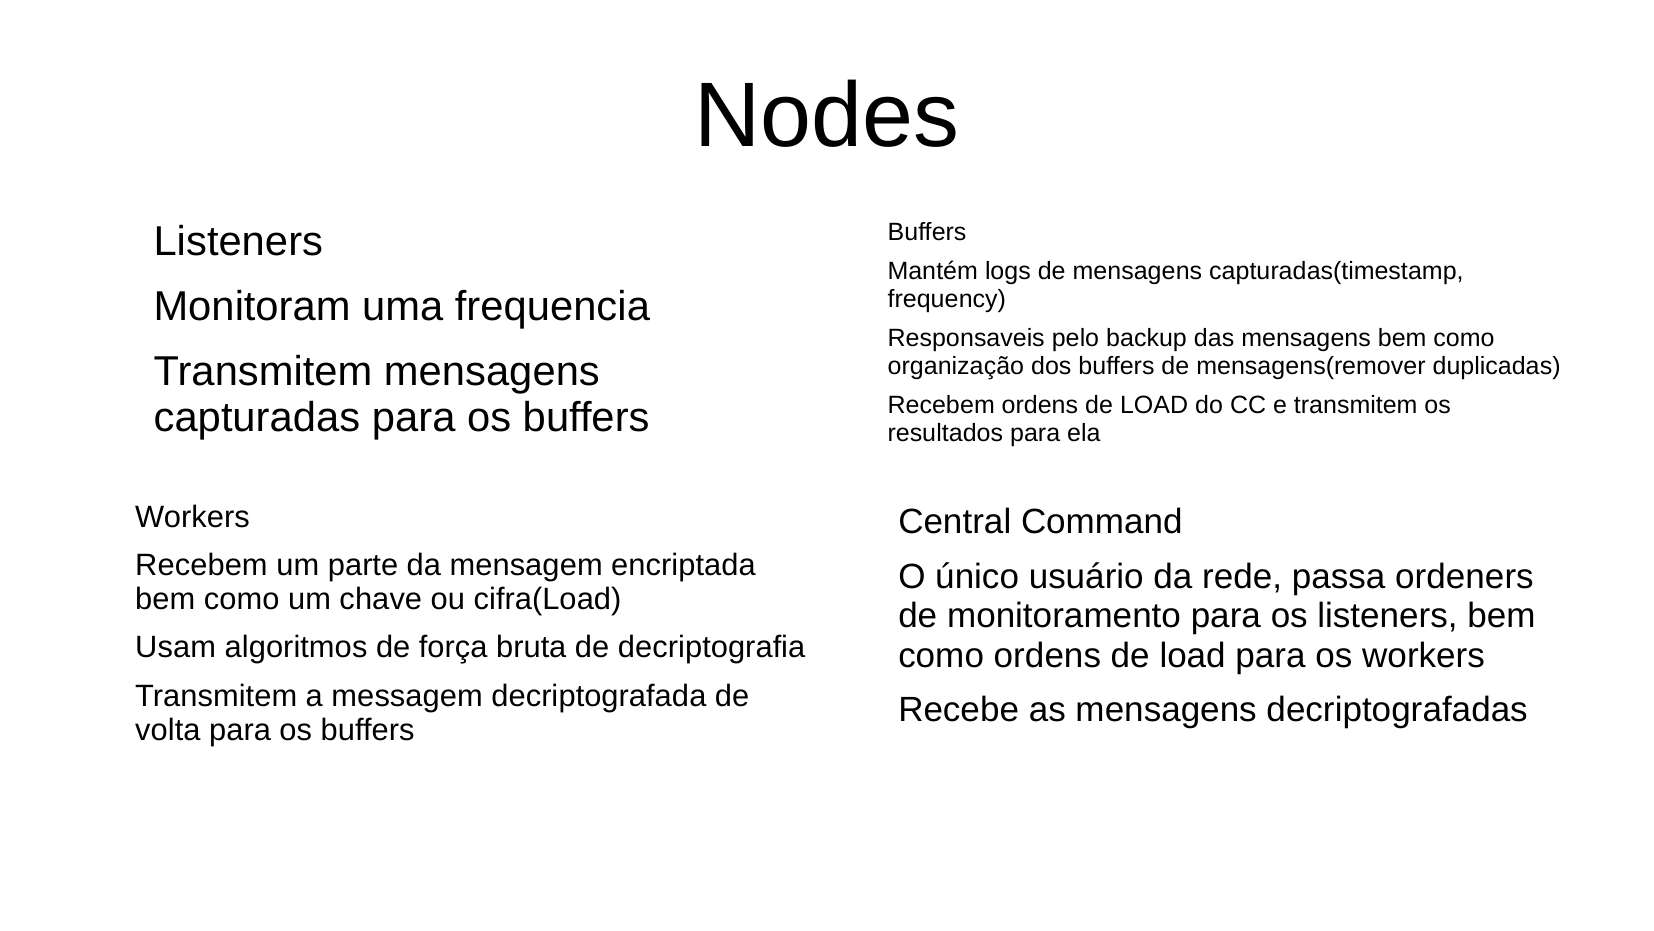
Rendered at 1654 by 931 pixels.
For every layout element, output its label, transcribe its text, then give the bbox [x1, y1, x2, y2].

title Nodes [82, 37, 1571, 193]
list Listeners Monitoram uma frequencia Transmitem mensagens capturadas para os buffers [82, 217, 809, 475]
list Buffers Mantém logs de mensagens capturadas(timestamp, frequency) Responsaveis pelo backup das mensagens bem como organização dos buffers de mensagens(remover duplicadas) Recebem ordens de LOAD do CC e transmitem os resultados para ela [845, 217, 1572, 473]
list Central Command O único usuário da rede, passa ordeners de monitoramento para os listeners, bem como ordens de load para os workers Recebe as mensagens decriptografadas [838, 501, 1565, 757]
list Workers Recebem um parte da mensagem encriptada bem como um chave ou cifra(Load) Usam algoritmos de força bruta de decriptografia Transmitem a messagem decriptografada de volta para os buffers [82, 499, 809, 757]
